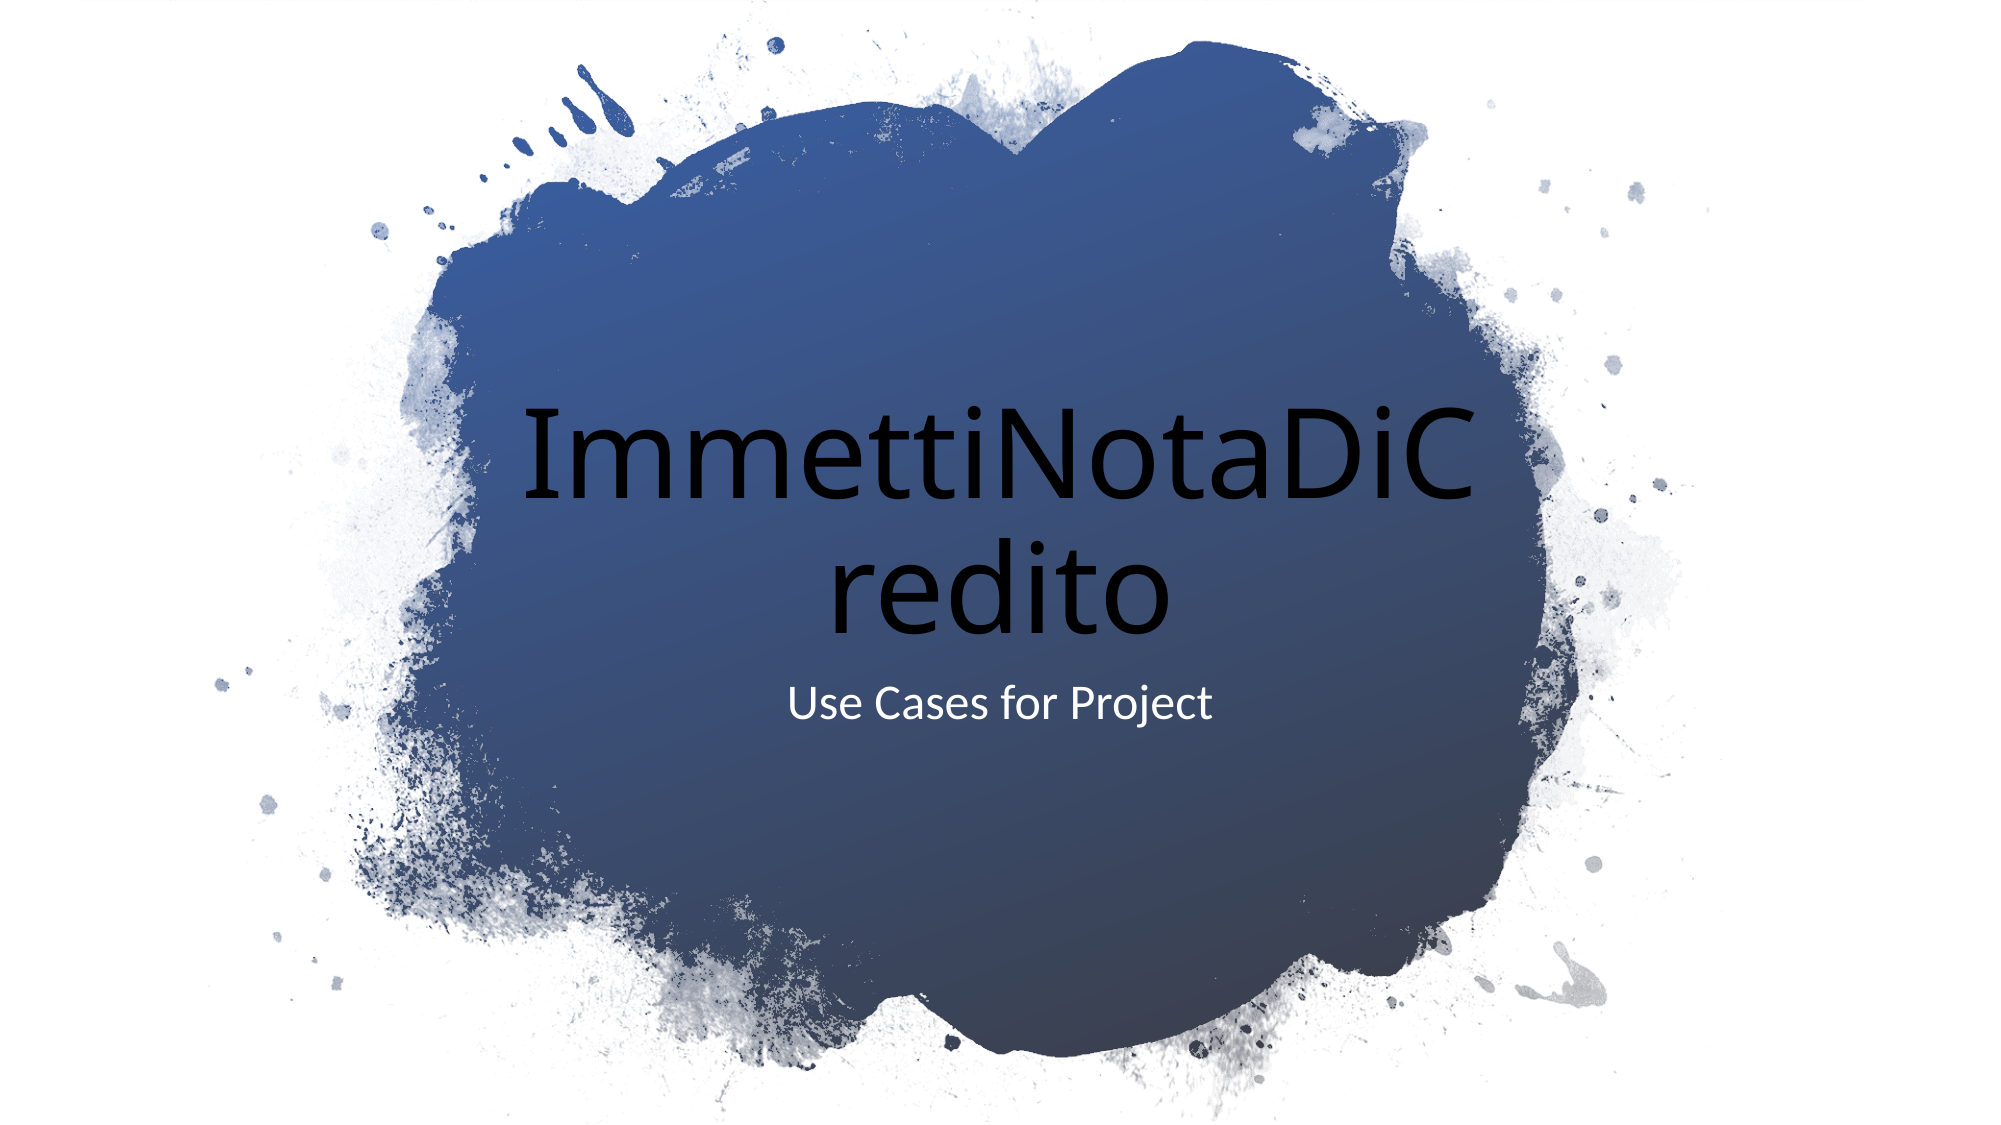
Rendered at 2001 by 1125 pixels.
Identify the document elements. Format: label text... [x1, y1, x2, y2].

title ImmettiNotaDiCredito [499, 335, 1502, 668]
subtitle Use Cases for Project [499, 668, 1502, 781]
picture [0, 0, 2000, 1125]
